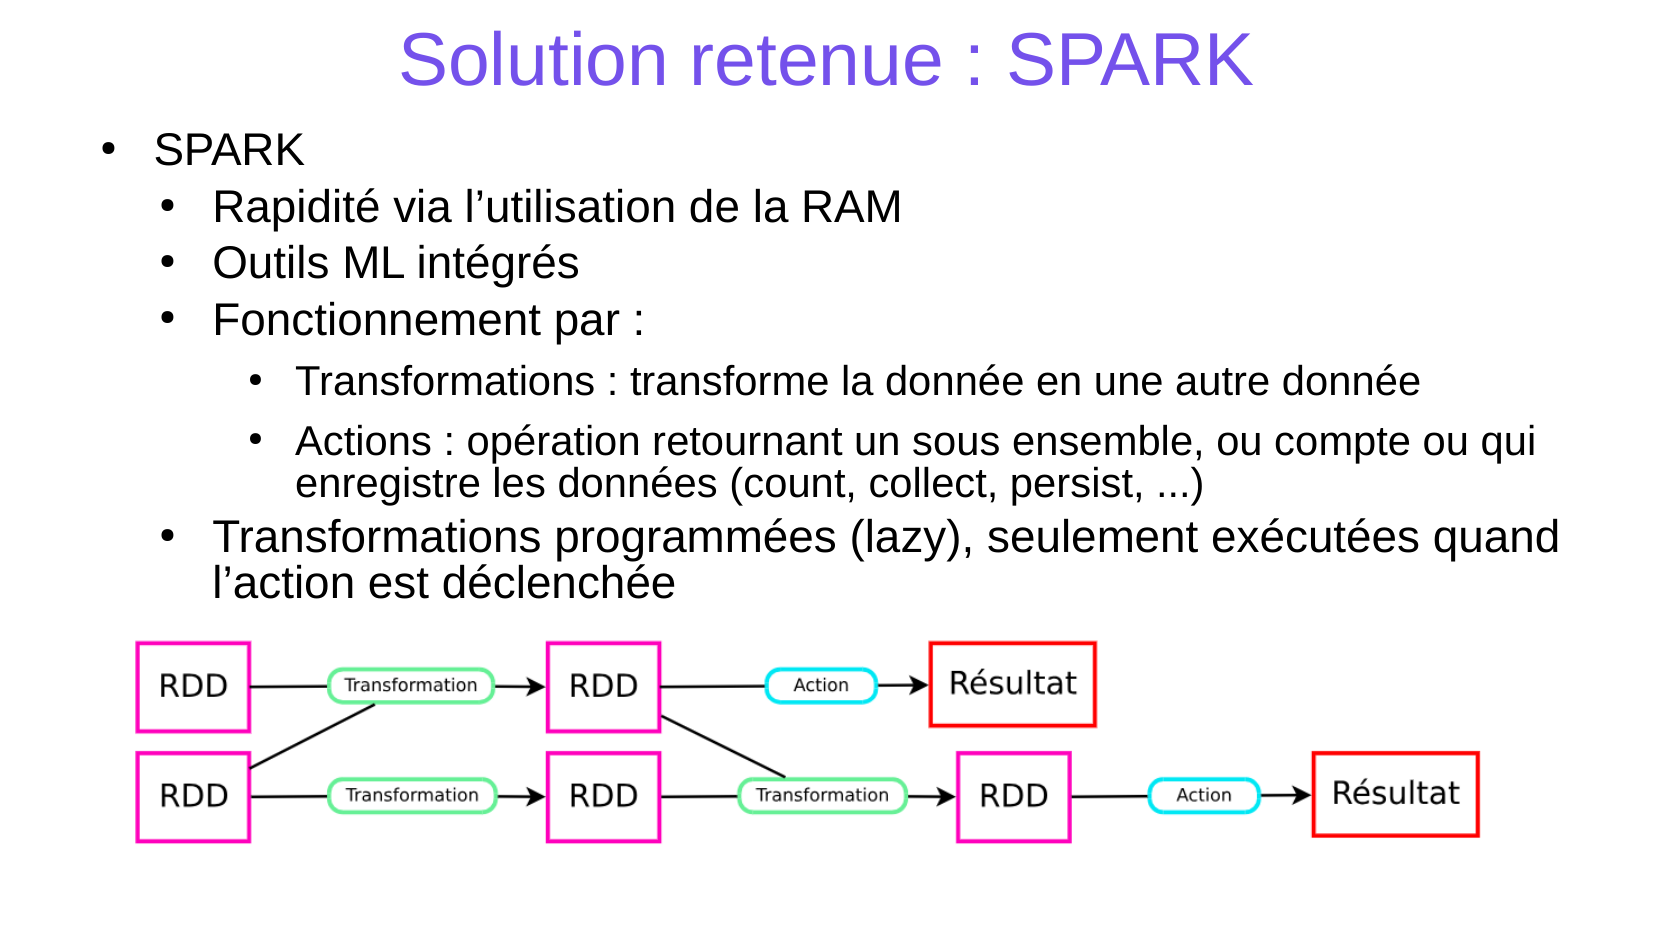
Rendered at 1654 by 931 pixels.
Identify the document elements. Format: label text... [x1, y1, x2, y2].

list SPARK Rapidité via l’utilisation de la RAM Outils ML intégrés Fonctionnement par : Transformations : transforme la donnée en une autre donnée Actions : opération retournant un sous ensemble, ou compte ou qui enregistre les données (count, collect, persist, ...) Transformations programmées (lazy), seulement exécutées quand l’action est déclenchée [82, 129, 1571, 669]
picture [114, 609, 1506, 902]
title Solution retenue : SPARK [82, 25, 1571, 101]
